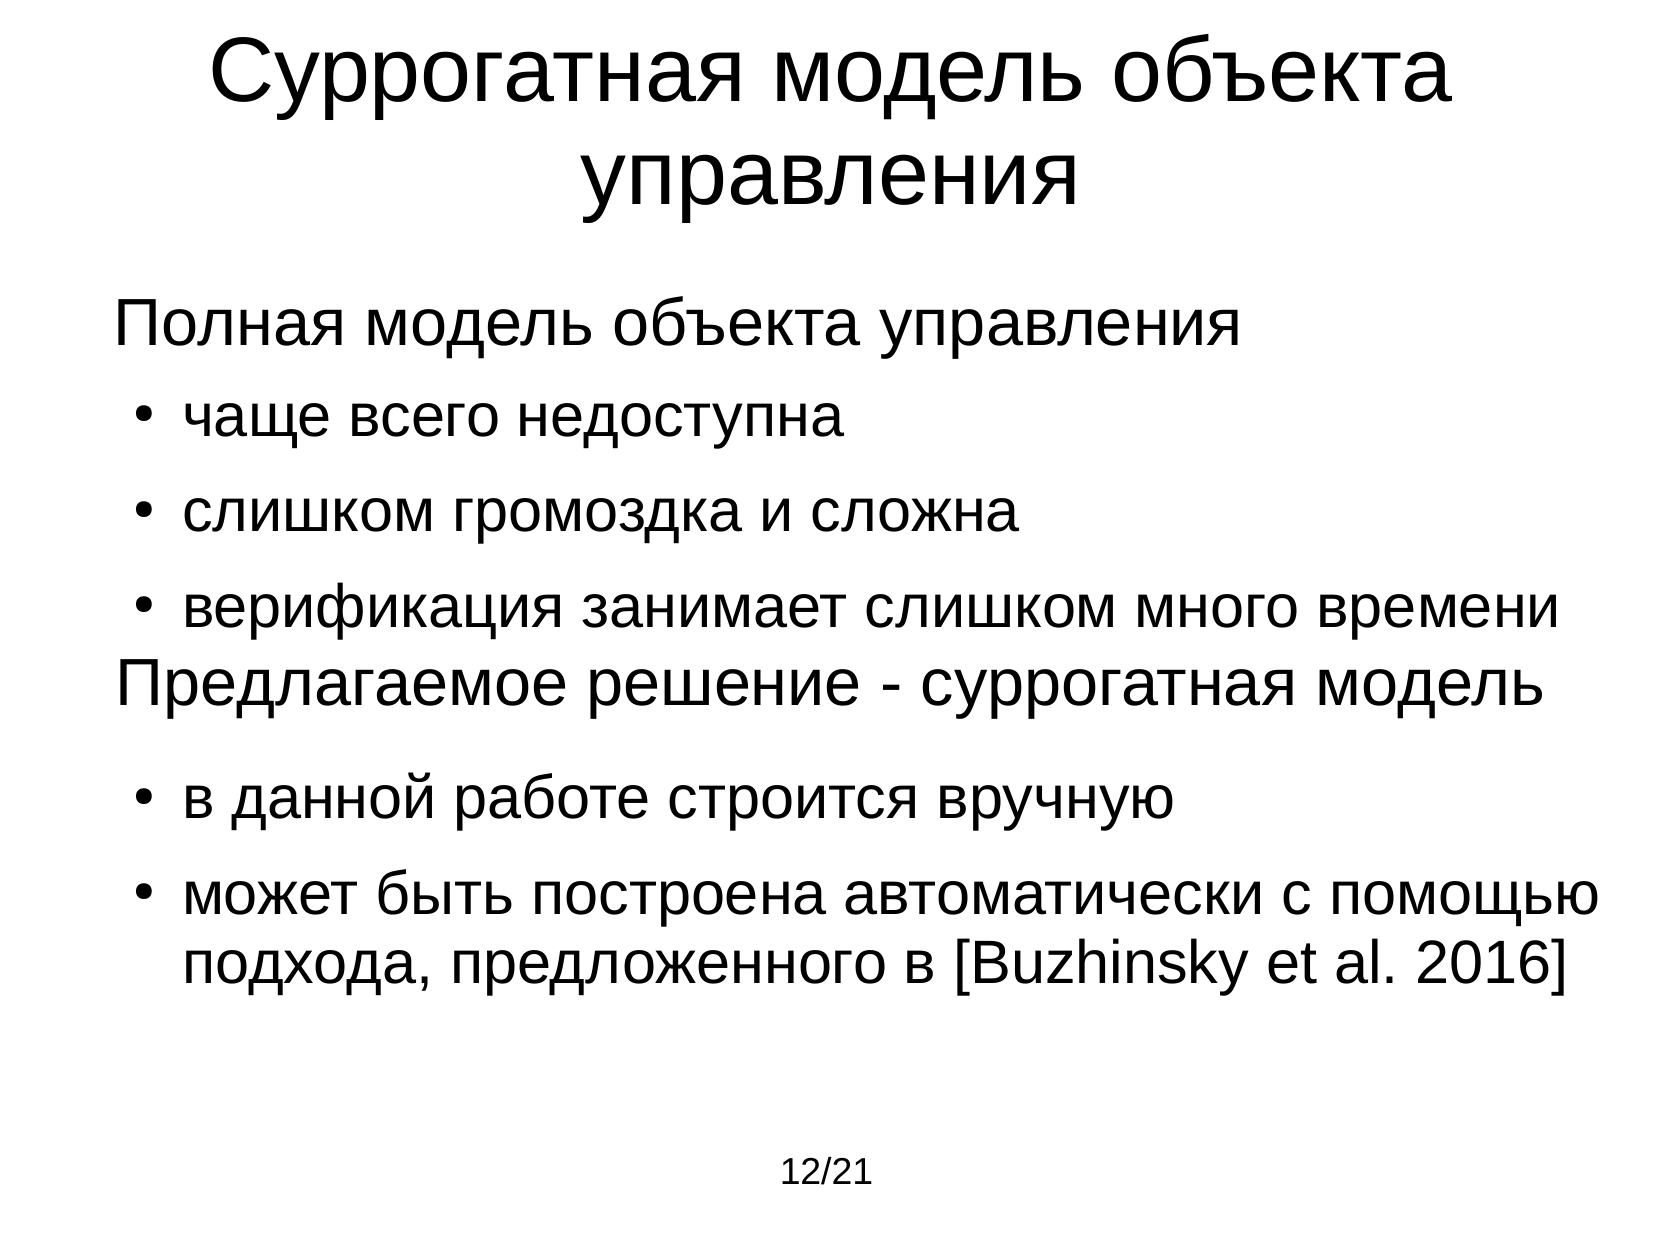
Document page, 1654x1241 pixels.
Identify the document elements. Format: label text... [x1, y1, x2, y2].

text_box Полная модель объекта управления [42, 285, 1276, 375]
list чаще всего недоступна слишком громоздка и сложна верификация занимает слишком много времени в данной работе строится вручную может быть построена автоматически с помощью подхода, предложенного в [Buzhinsky et al. 2016] [116, 285, 1606, 1005]
text_box 12/21 [765, 1143, 901, 1201]
title Суррогатная модель объекта управления [86, 17, 1576, 226]
text_box Предлагаемое решение - суррогатная модель [45, 645, 1580, 736]
